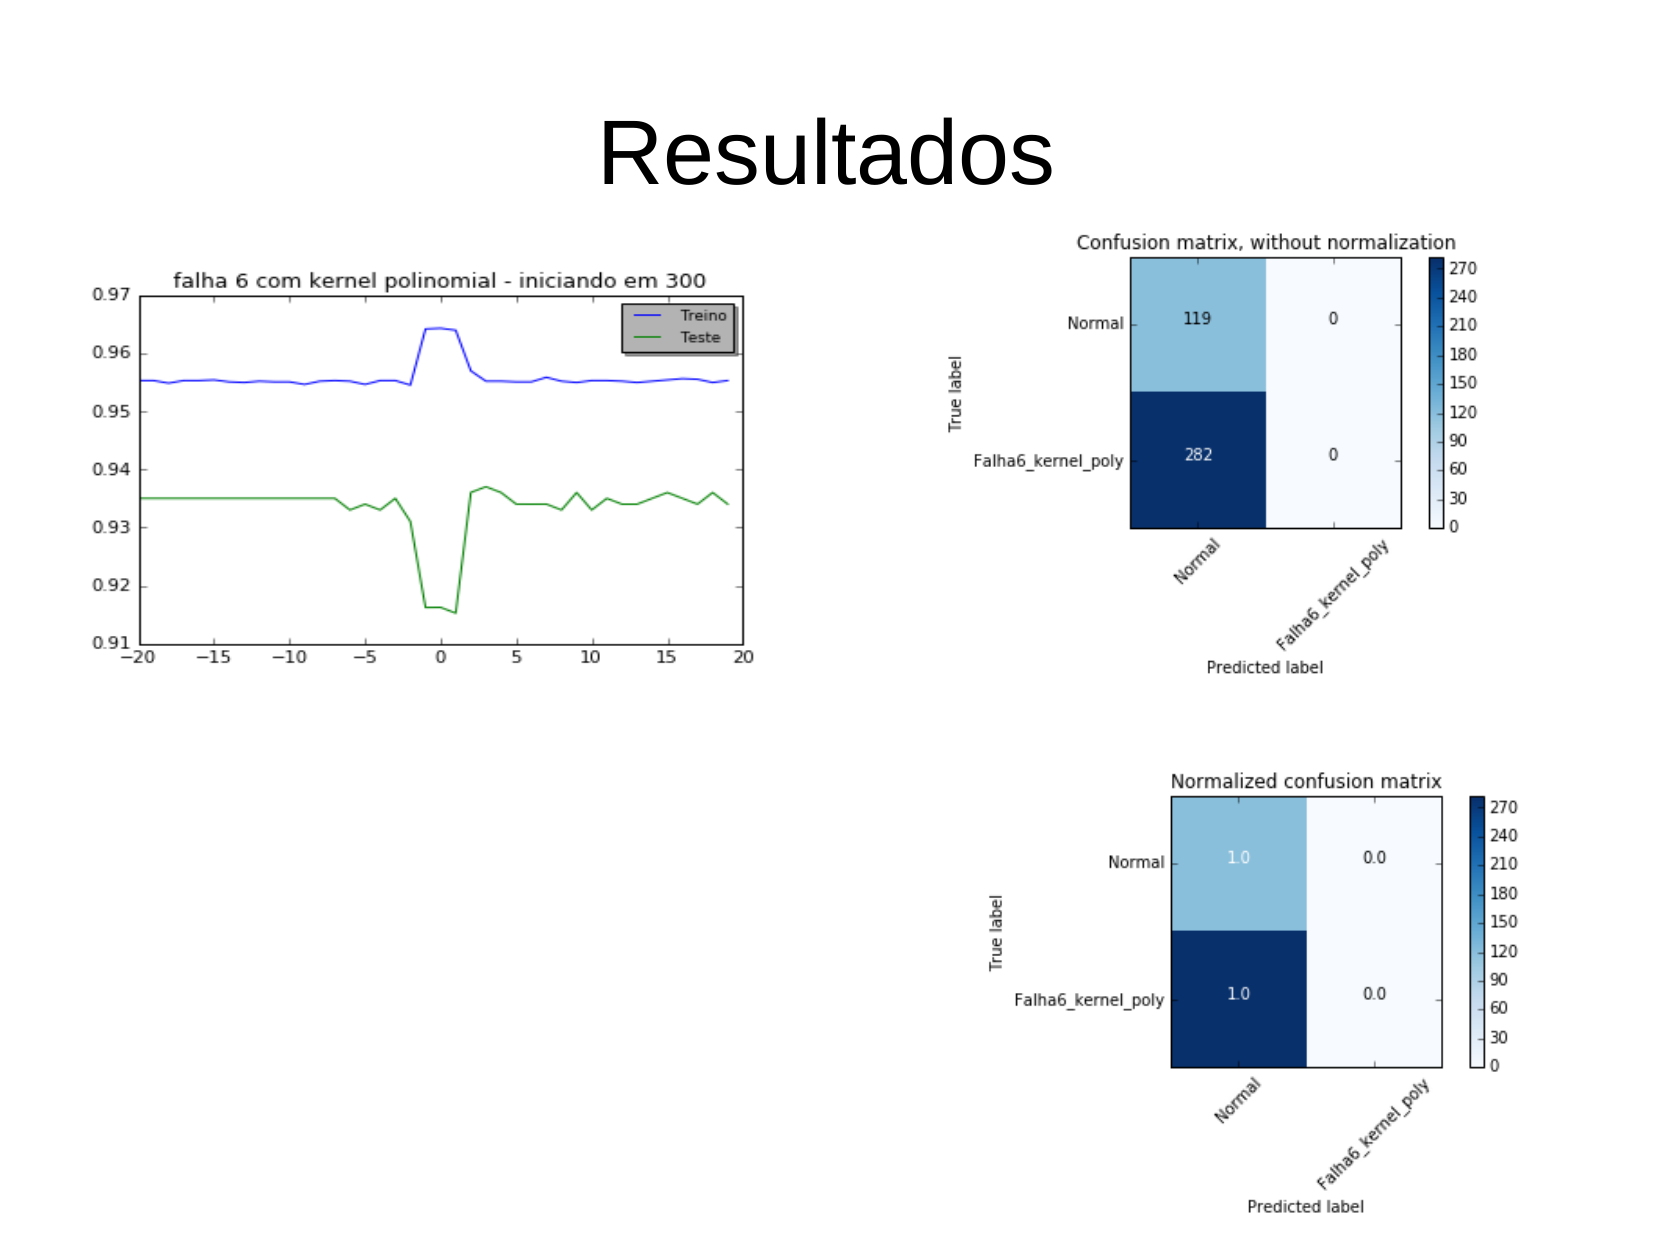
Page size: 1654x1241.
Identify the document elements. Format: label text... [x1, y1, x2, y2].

picture [977, 743, 1573, 1241]
picture [89, 238, 804, 686]
picture [944, 201, 1573, 697]
title Resultados [82, 49, 1571, 257]
